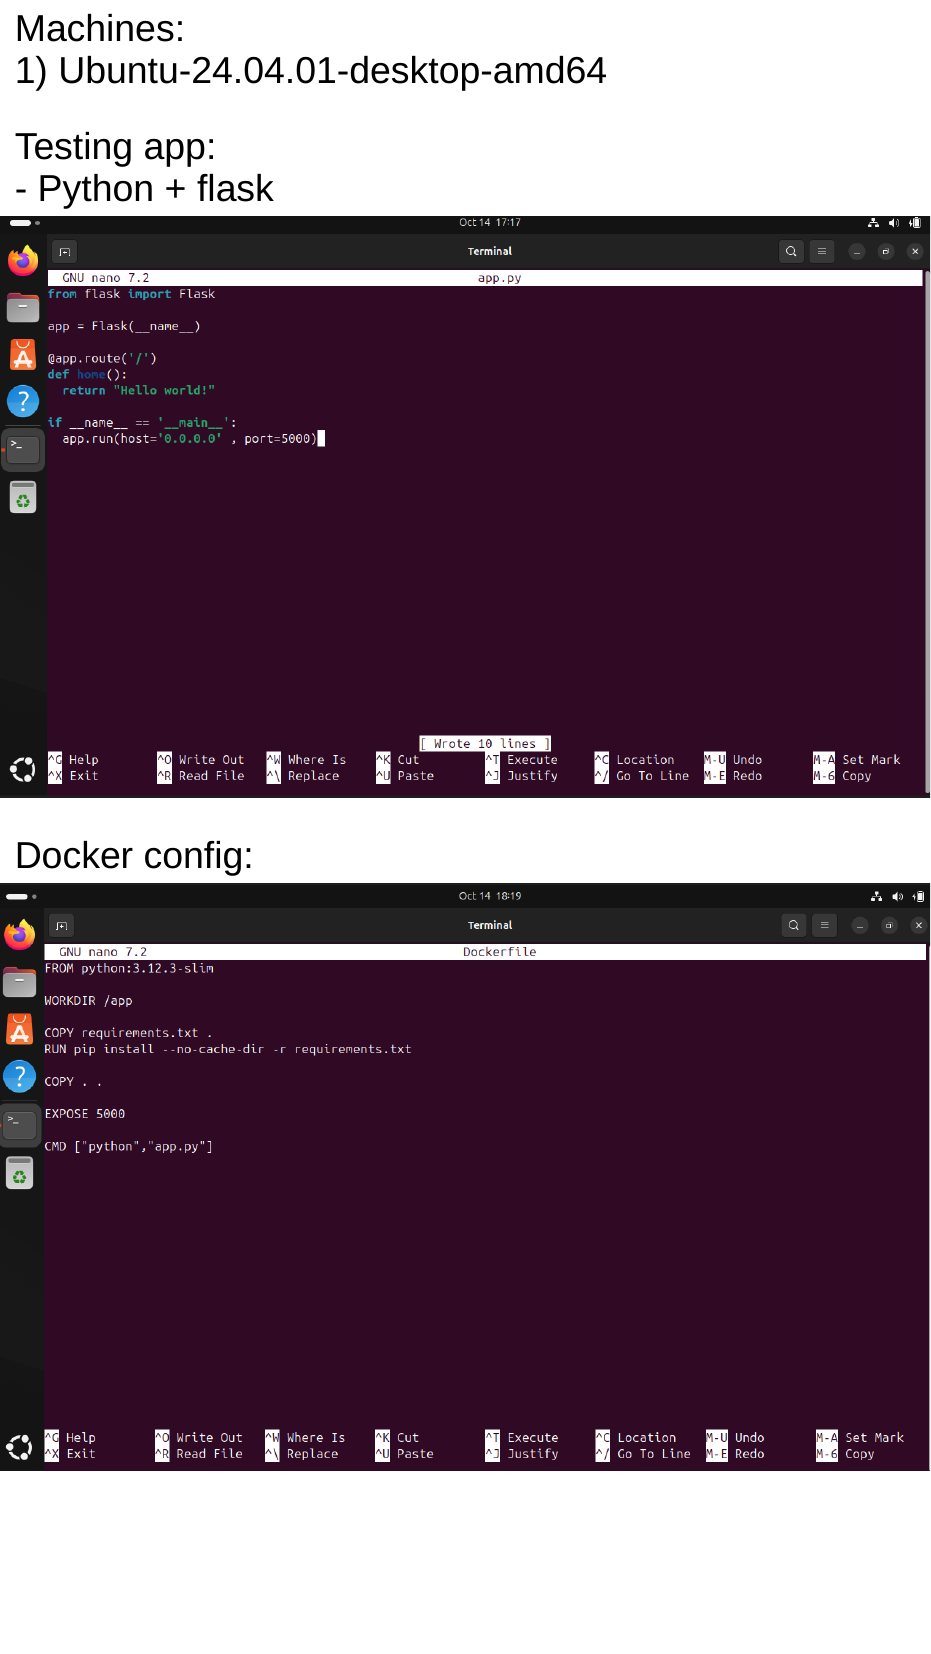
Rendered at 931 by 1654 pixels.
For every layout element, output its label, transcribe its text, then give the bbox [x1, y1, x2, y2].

text_box Docker config: [0, 826, 270, 883]
text_box Testing app: - Python + flask [0, 118, 290, 216]
text_box Machines: 1) Ubuntu-24.04.01-desktop-amd64 [0, 0, 931, 99]
picture [0, 216, 931, 798]
picture [0, 883, 931, 1471]
